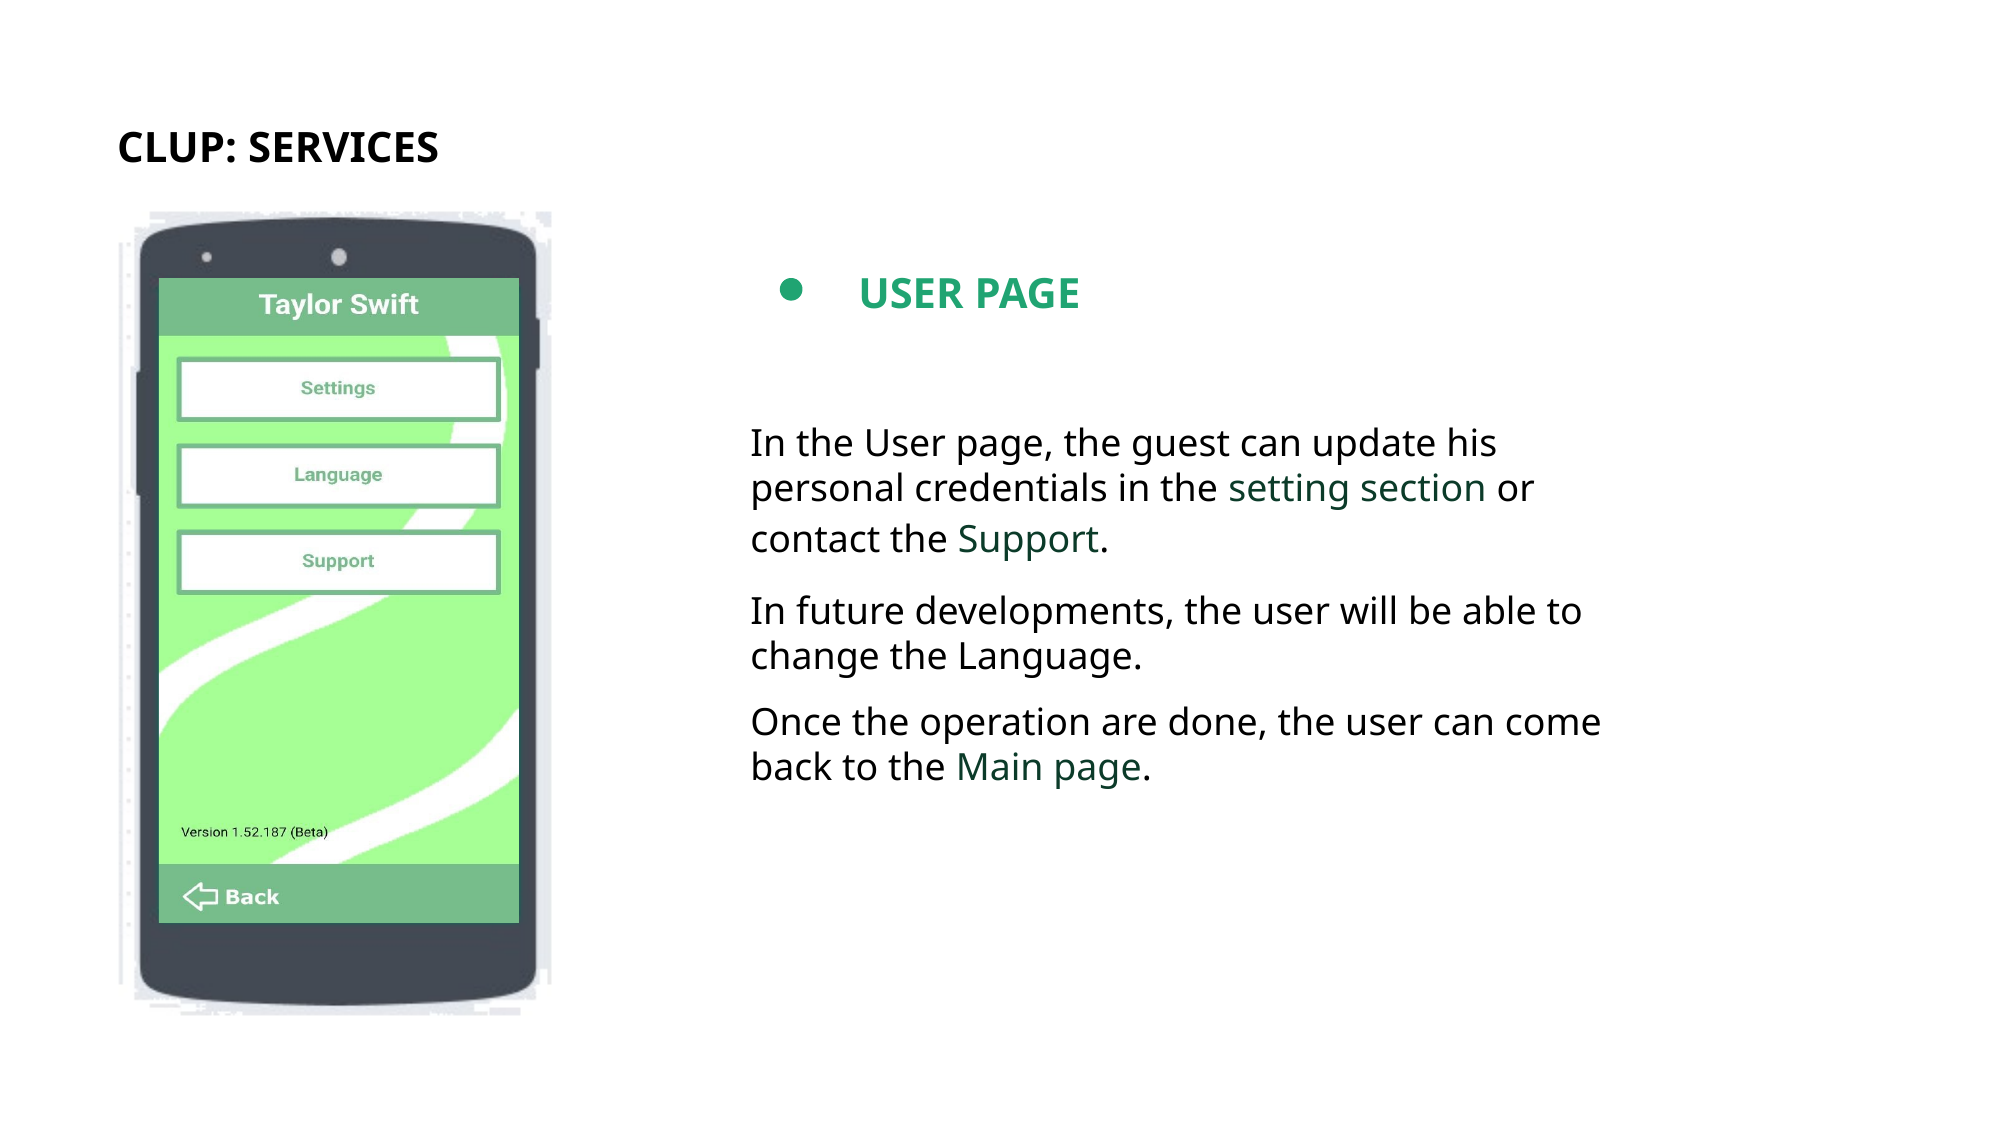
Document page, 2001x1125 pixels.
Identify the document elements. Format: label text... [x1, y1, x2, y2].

text_box [779, 278, 803, 301]
text_box In the User page, the guest can update his personal credentials in the setting section or contact the Support. In future developments, the user will be able to change the Language. Once the operation are done, the user can come back to the Main page. [735, 411, 1658, 818]
text_box USER PAGE [843, 264, 1198, 315]
title CLUP: SERVICES [102, 118, 1056, 230]
picture [83, 181, 593, 1047]
